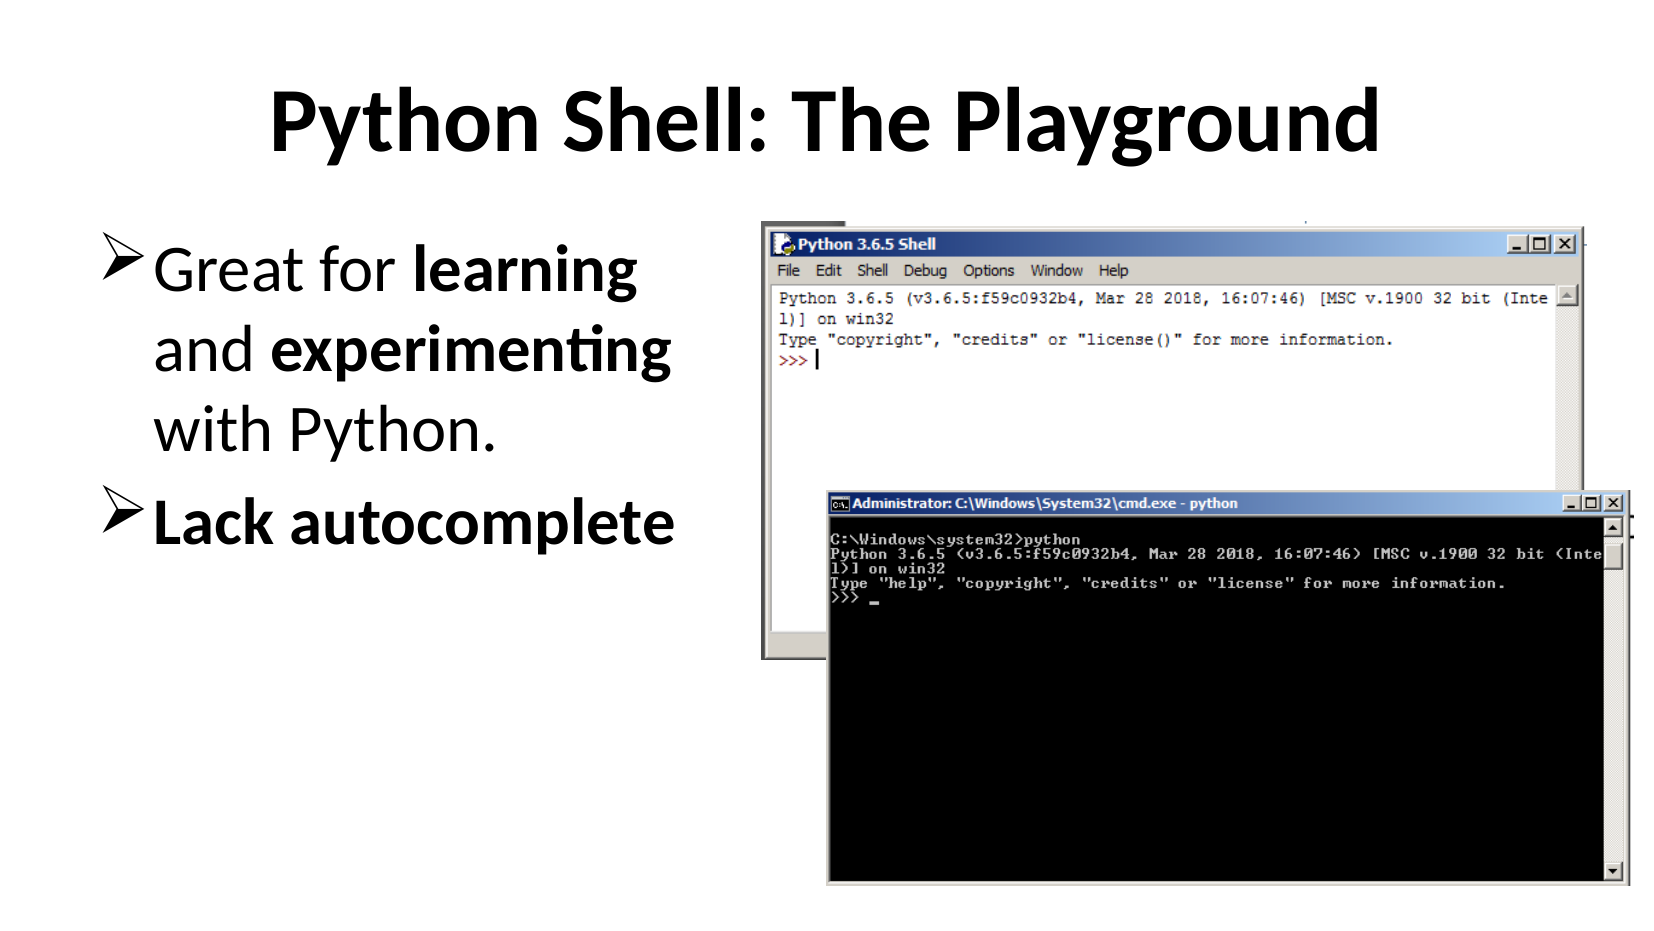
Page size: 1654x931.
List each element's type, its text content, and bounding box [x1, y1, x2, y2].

picture [761, 221, 1634, 886]
text_box Python Shell: The Playground [82, 37, 1571, 192]
text_box Great for learning and experimenting with Python. Lack autocomplete [82, 217, 736, 831]
